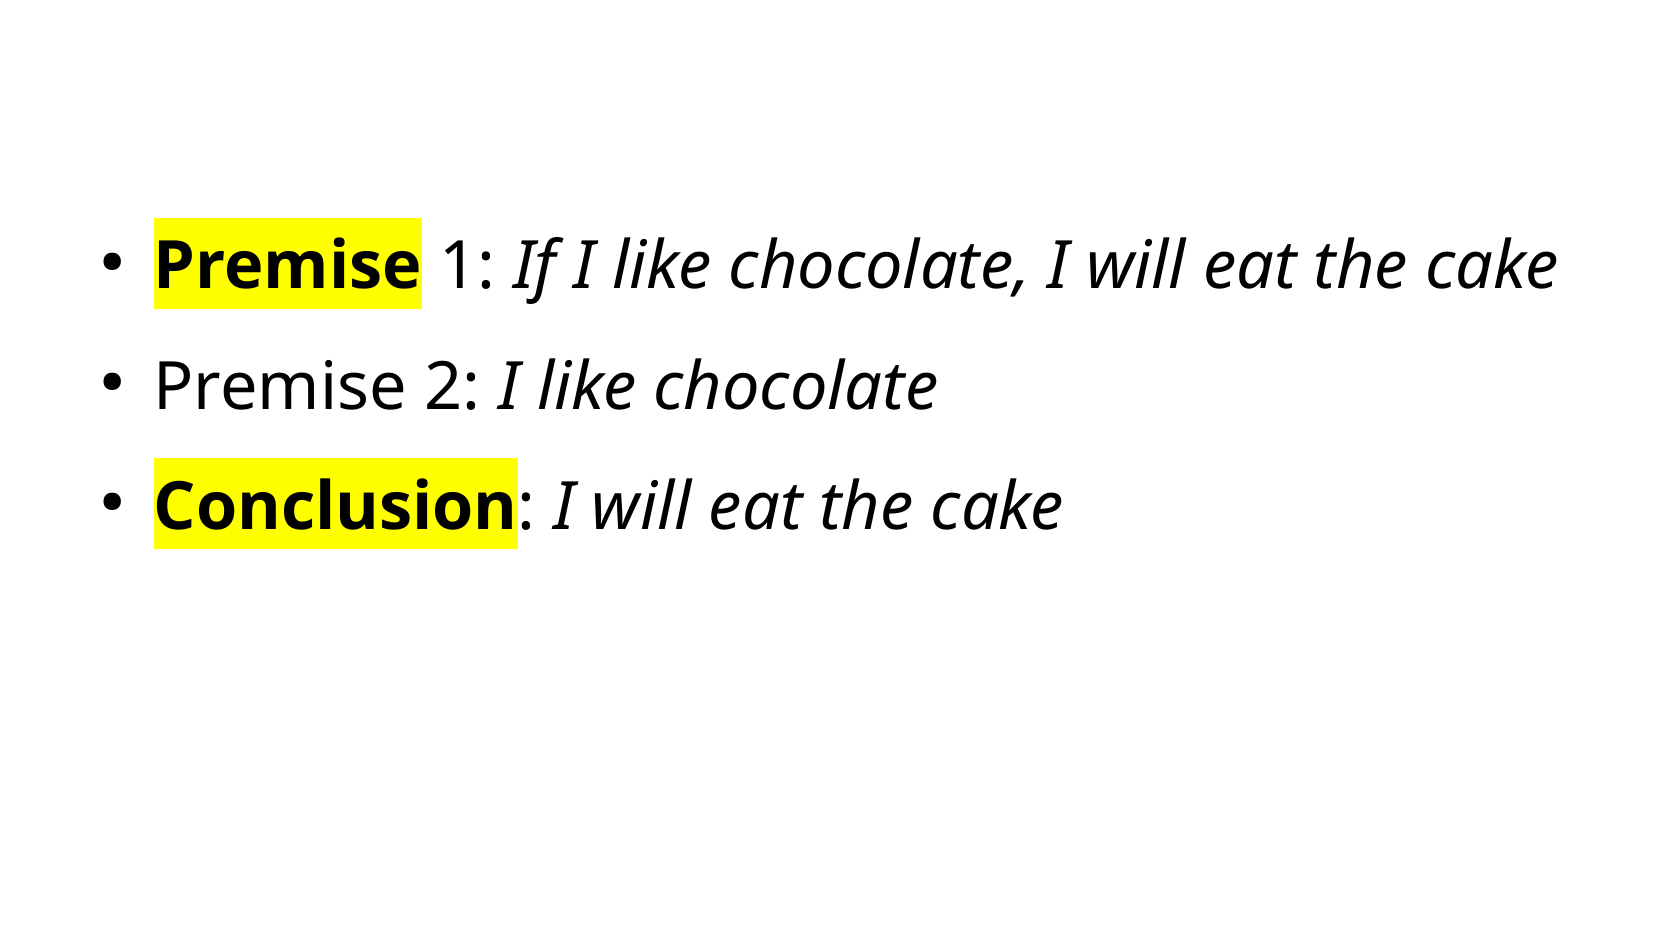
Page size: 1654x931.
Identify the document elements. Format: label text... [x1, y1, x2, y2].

list Premise 1: If I like chocolate, I will eat the cake Premise 2: I like chocolate Conclusion: I will eat the cake [82, 217, 1571, 758]
